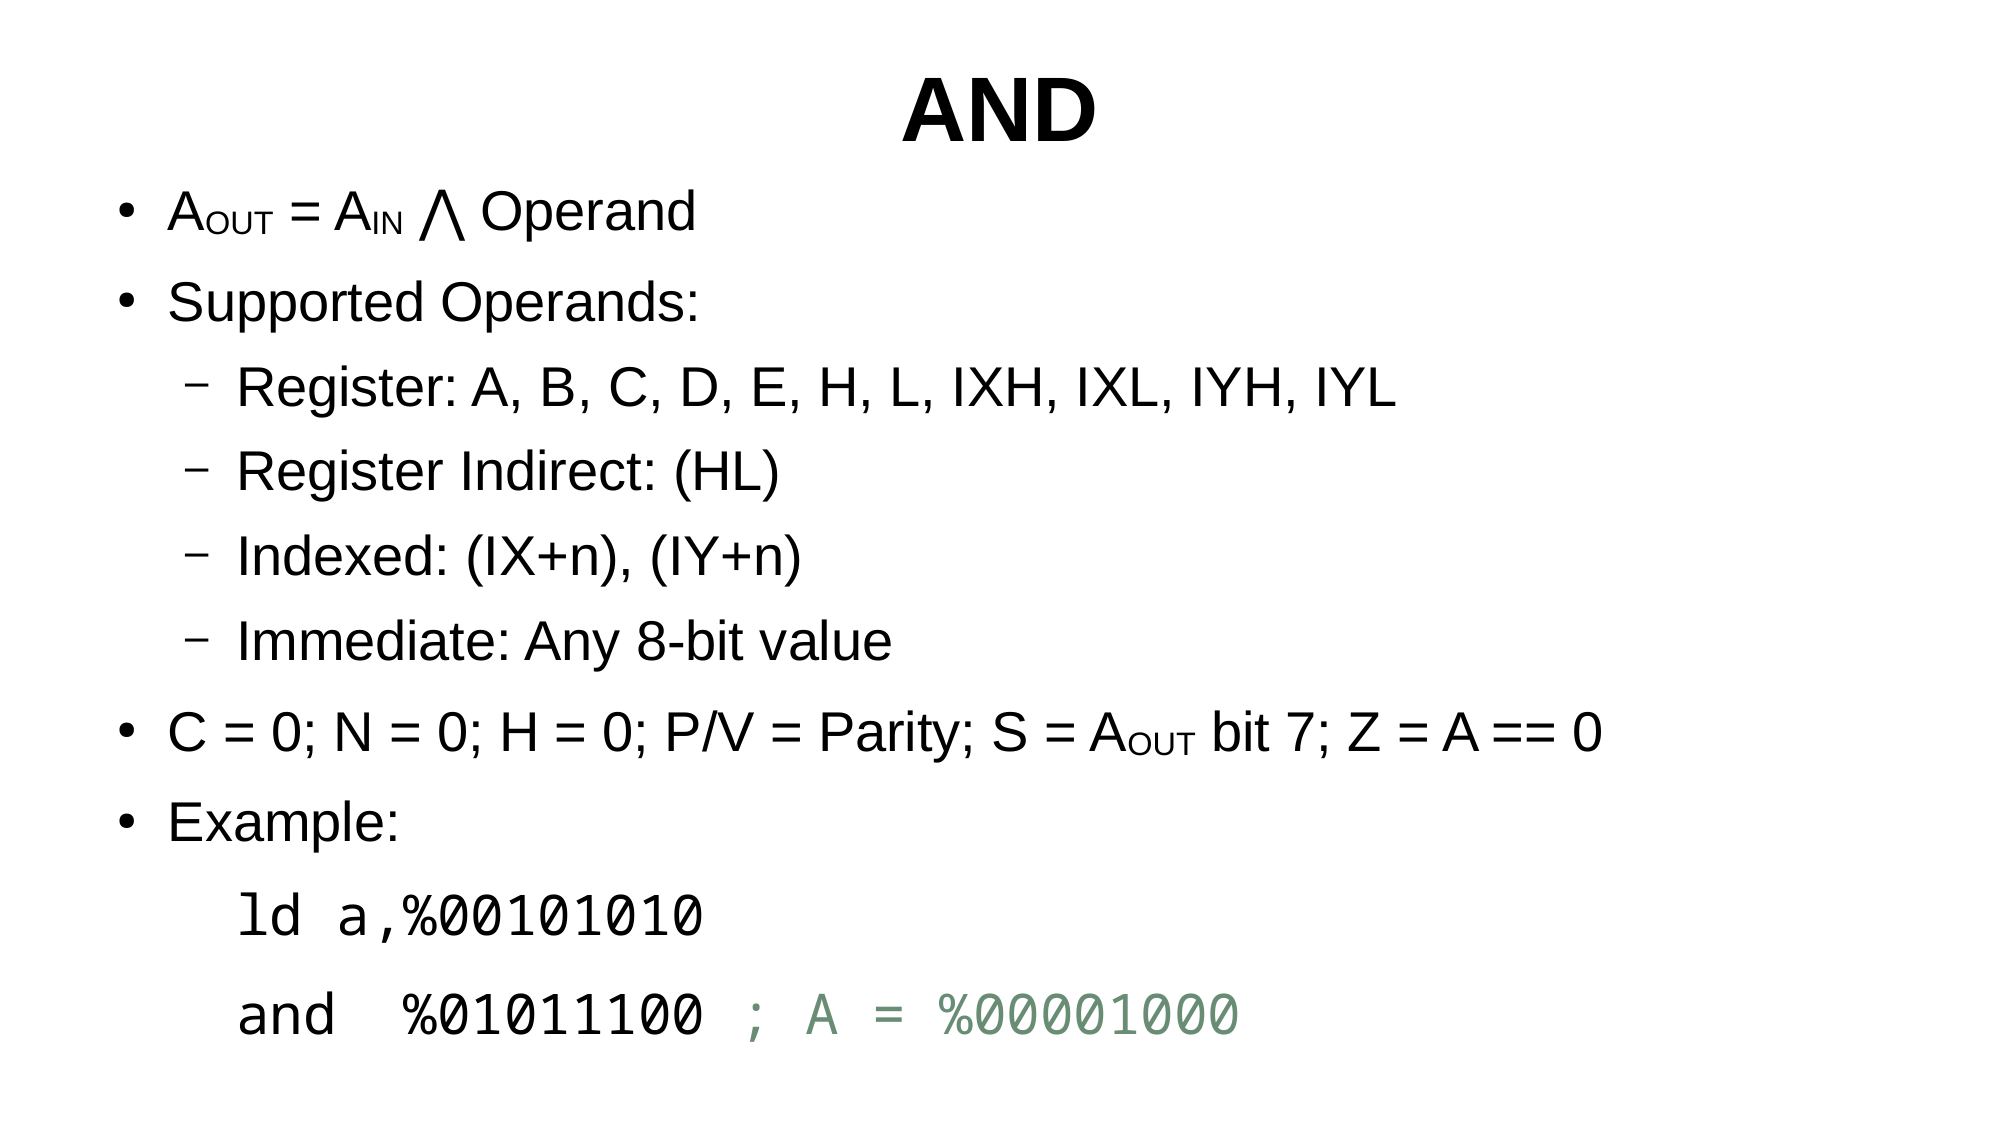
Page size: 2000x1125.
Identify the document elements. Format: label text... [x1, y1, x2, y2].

title AND [137, 0, 1862, 179]
list AOUT = AIN ⋀ Operand Supported Operands: Register: A, B, C, D, E, H, L, IXH, IXL, IYH, IYL Register Indirect: (HL) Indexed: (IX+n), (IY+n) Immediate: Any 8-bit value C = 0; N = 0; H = 0; P/V = Parity; S = AOUT bit 7; Z = A == 0 Example: ld a,%00101010 and %01011100 ; A = %00001000 [99, 179, 1935, 1060]
